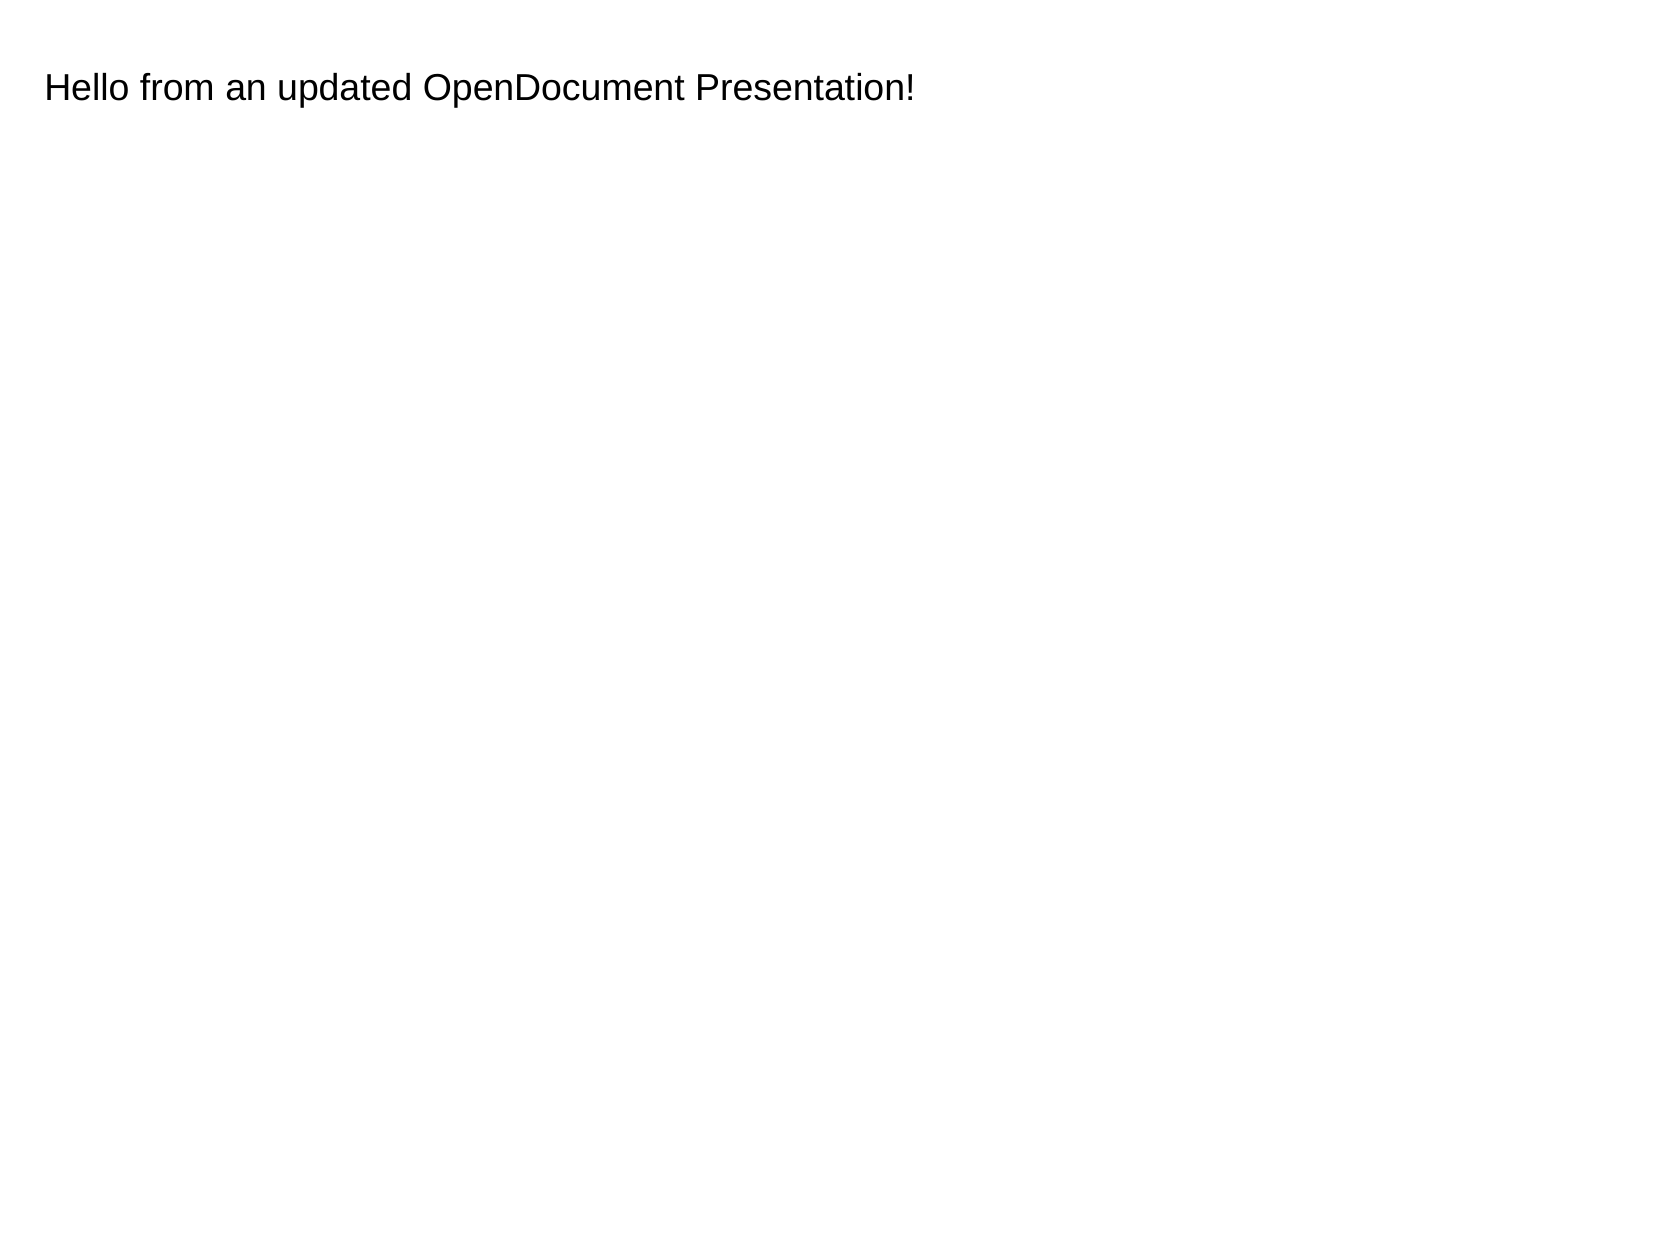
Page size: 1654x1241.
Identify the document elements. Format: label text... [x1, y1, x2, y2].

text_box Hello from an updated OpenDocument Presentation! [29, 59, 930, 116]
